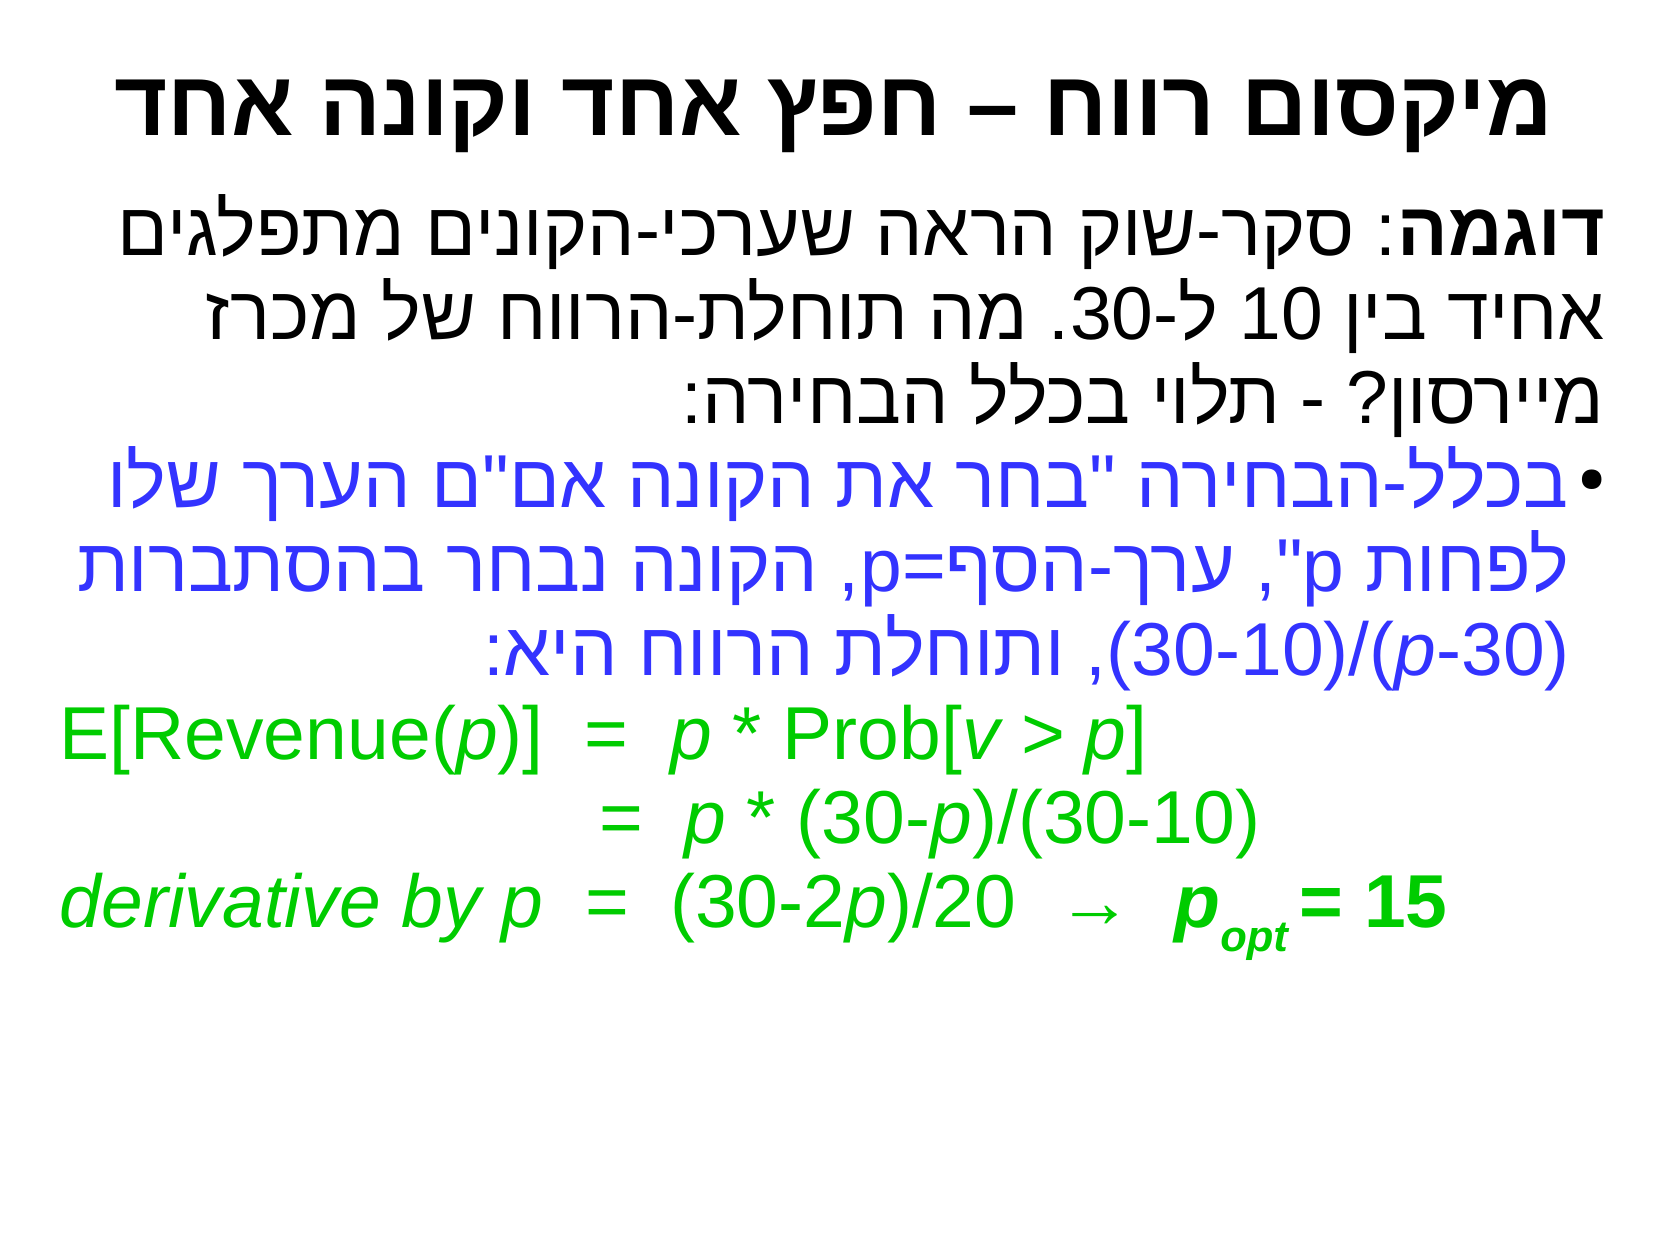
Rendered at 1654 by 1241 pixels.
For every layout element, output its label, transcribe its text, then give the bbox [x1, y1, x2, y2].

text_box דוגמה: סקר-שוק הראה שערכי-הקונים מתפלגים אחיד בין 10 ל-30. מה תוחלת-הרווח של מכרז מיירסון? - תלוי בכלל הבחירה: בכלל-הבחירה "בחר את הקונה אם"ם הערך שלו לפחות p", ערך-הסף=p, הקונה נבחר בהסתברות (30-p)/(30-10), ותוחלת הרווח היא: E[Revenue(p)] = p * Prob[v > p] = p * (30-p)/(30-10) derivative by p = (30-2p)/20 → popt = 15 [45, 180, 1621, 1191]
title מיקסום רווח – חפץ אחד וקונה אחד [15, 0, 1654, 215]
